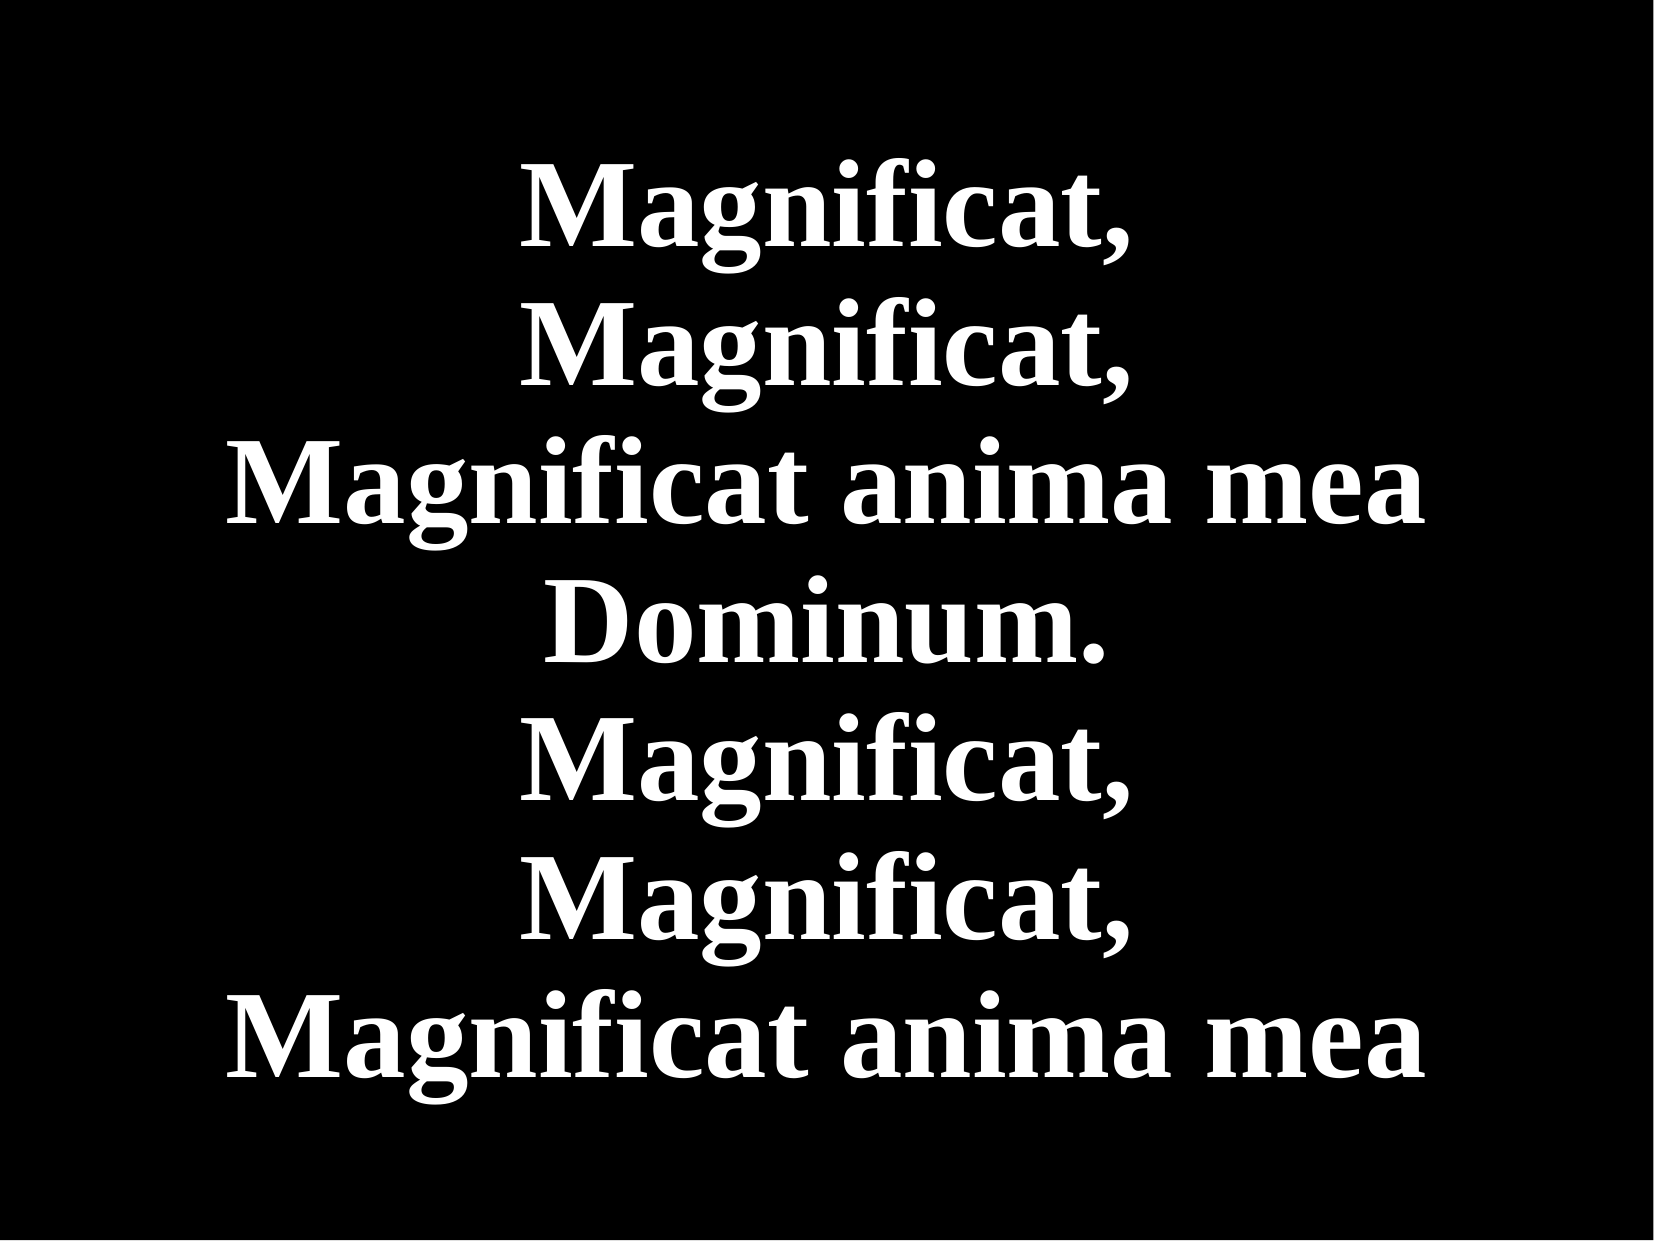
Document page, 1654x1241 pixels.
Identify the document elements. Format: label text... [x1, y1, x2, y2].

title Magnificat, Magnificat, Magnificat anima mea Dominum. Magnificat, Magnificat, Magnificat anima mea [0, 0, 1654, 1241]
